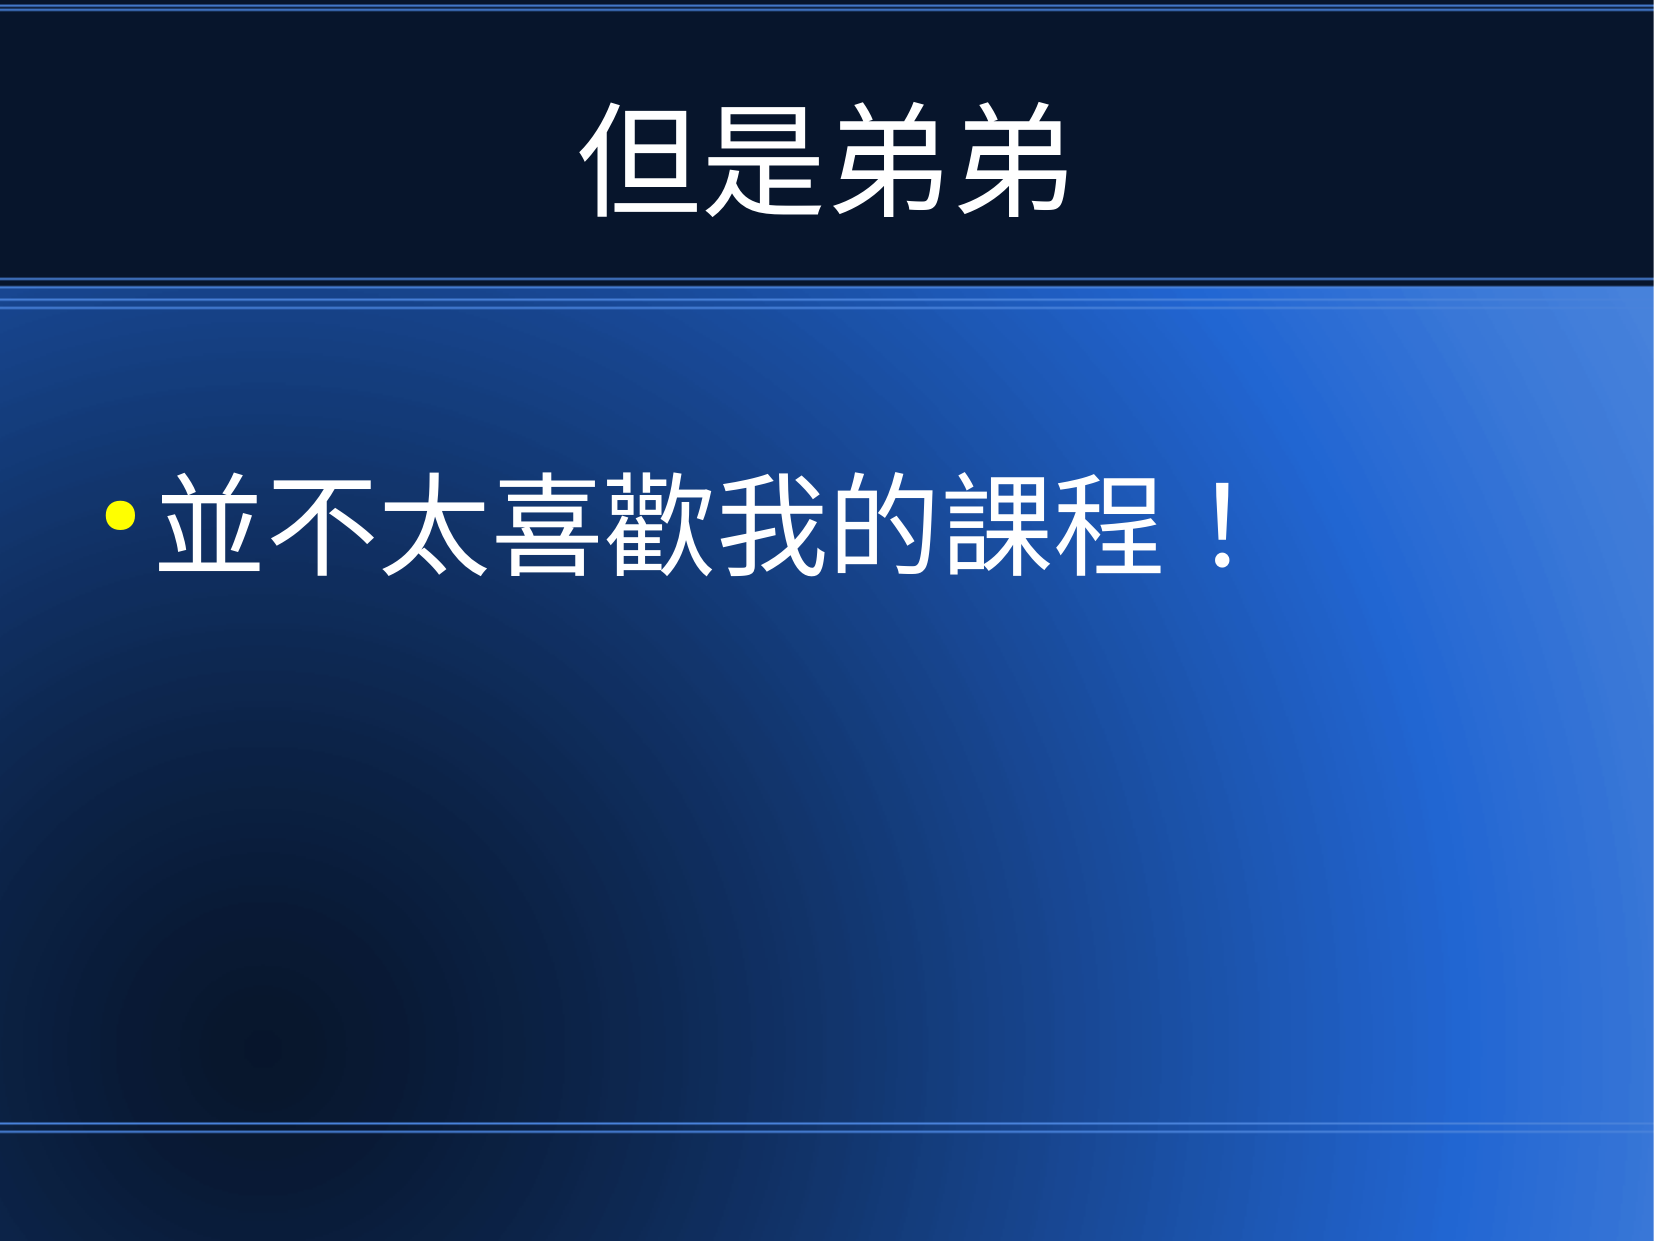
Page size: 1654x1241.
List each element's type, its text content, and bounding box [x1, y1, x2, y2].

title 但是弟弟 [82, 49, 1571, 257]
picture [0, 0, 1654, 1241]
list 並不太喜歡我的課程！ [82, 355, 1571, 1241]
